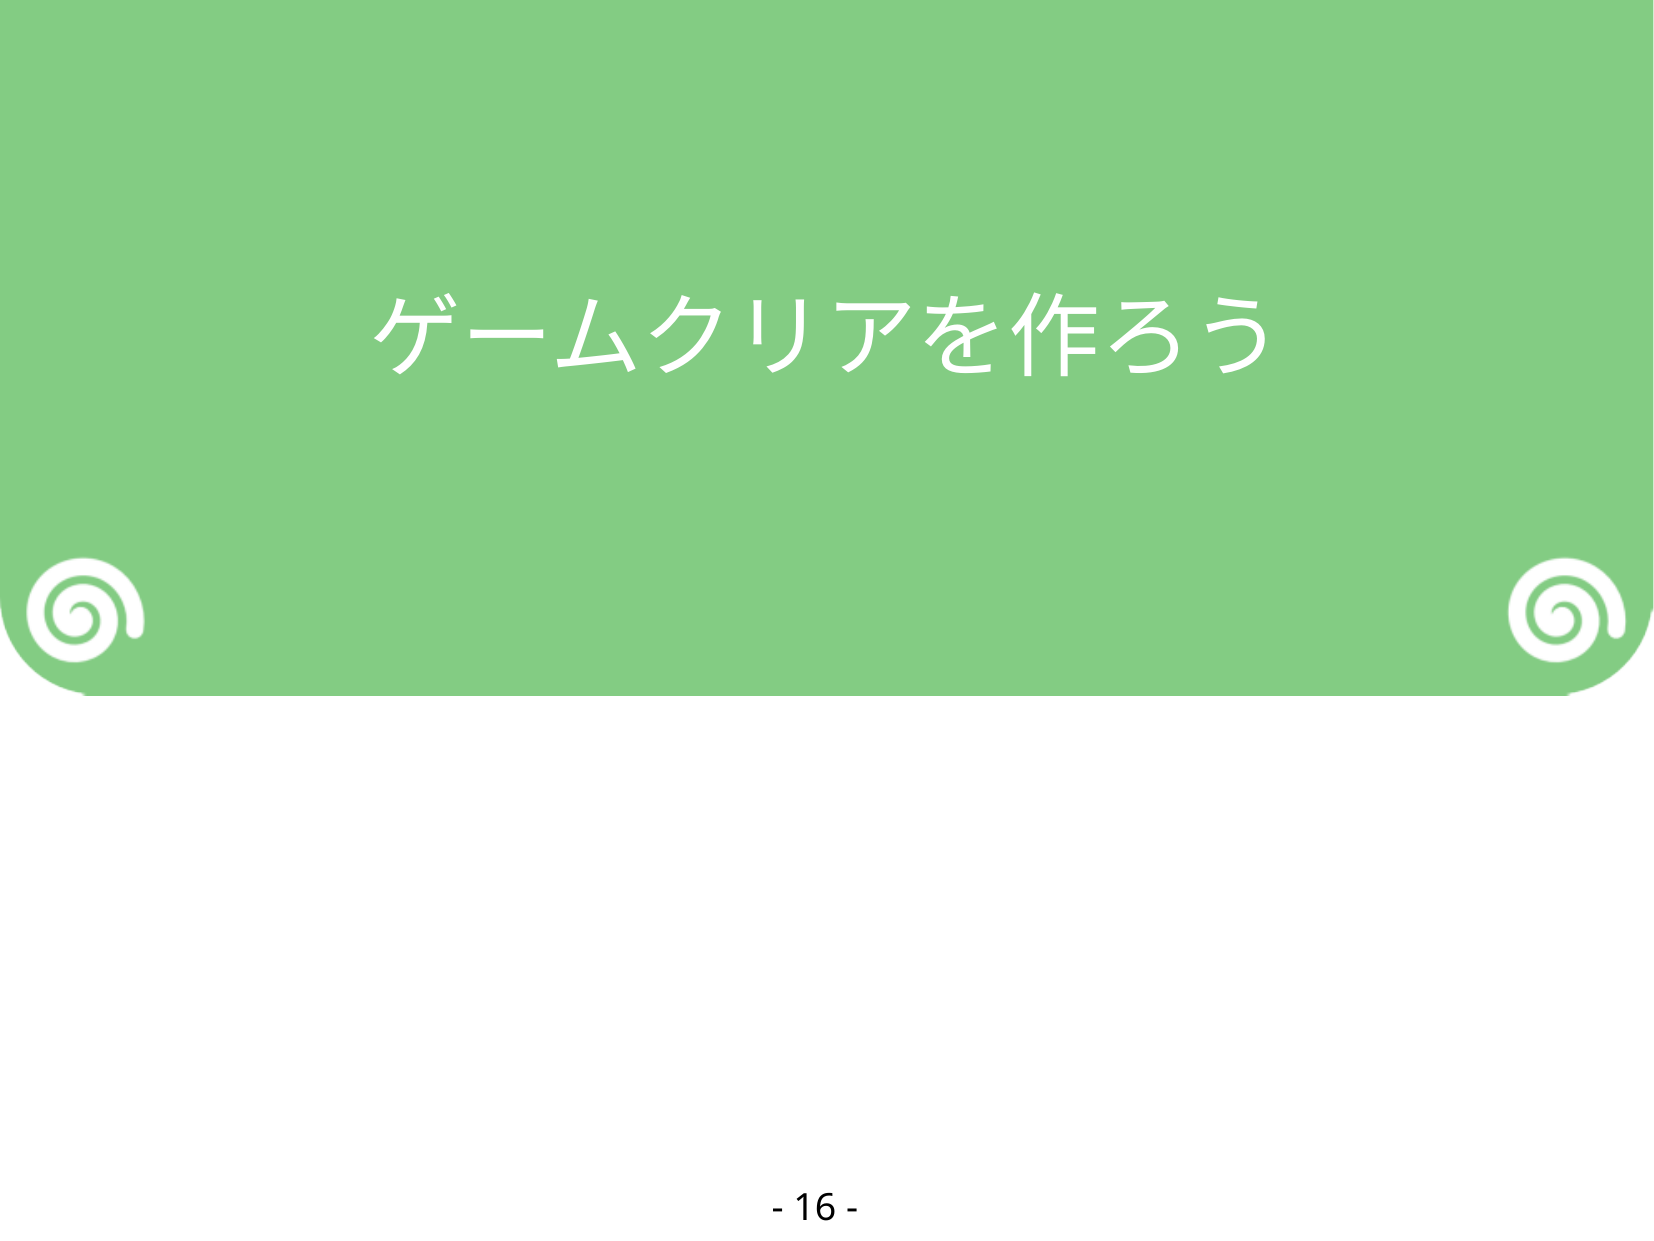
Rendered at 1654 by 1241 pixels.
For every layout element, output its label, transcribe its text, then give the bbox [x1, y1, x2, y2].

picture [0, 0, 1654, 696]
title ゲームクリアを作ろう [82, 226, 1571, 434]
text_box - 16 - [756, 1173, 897, 1241]
